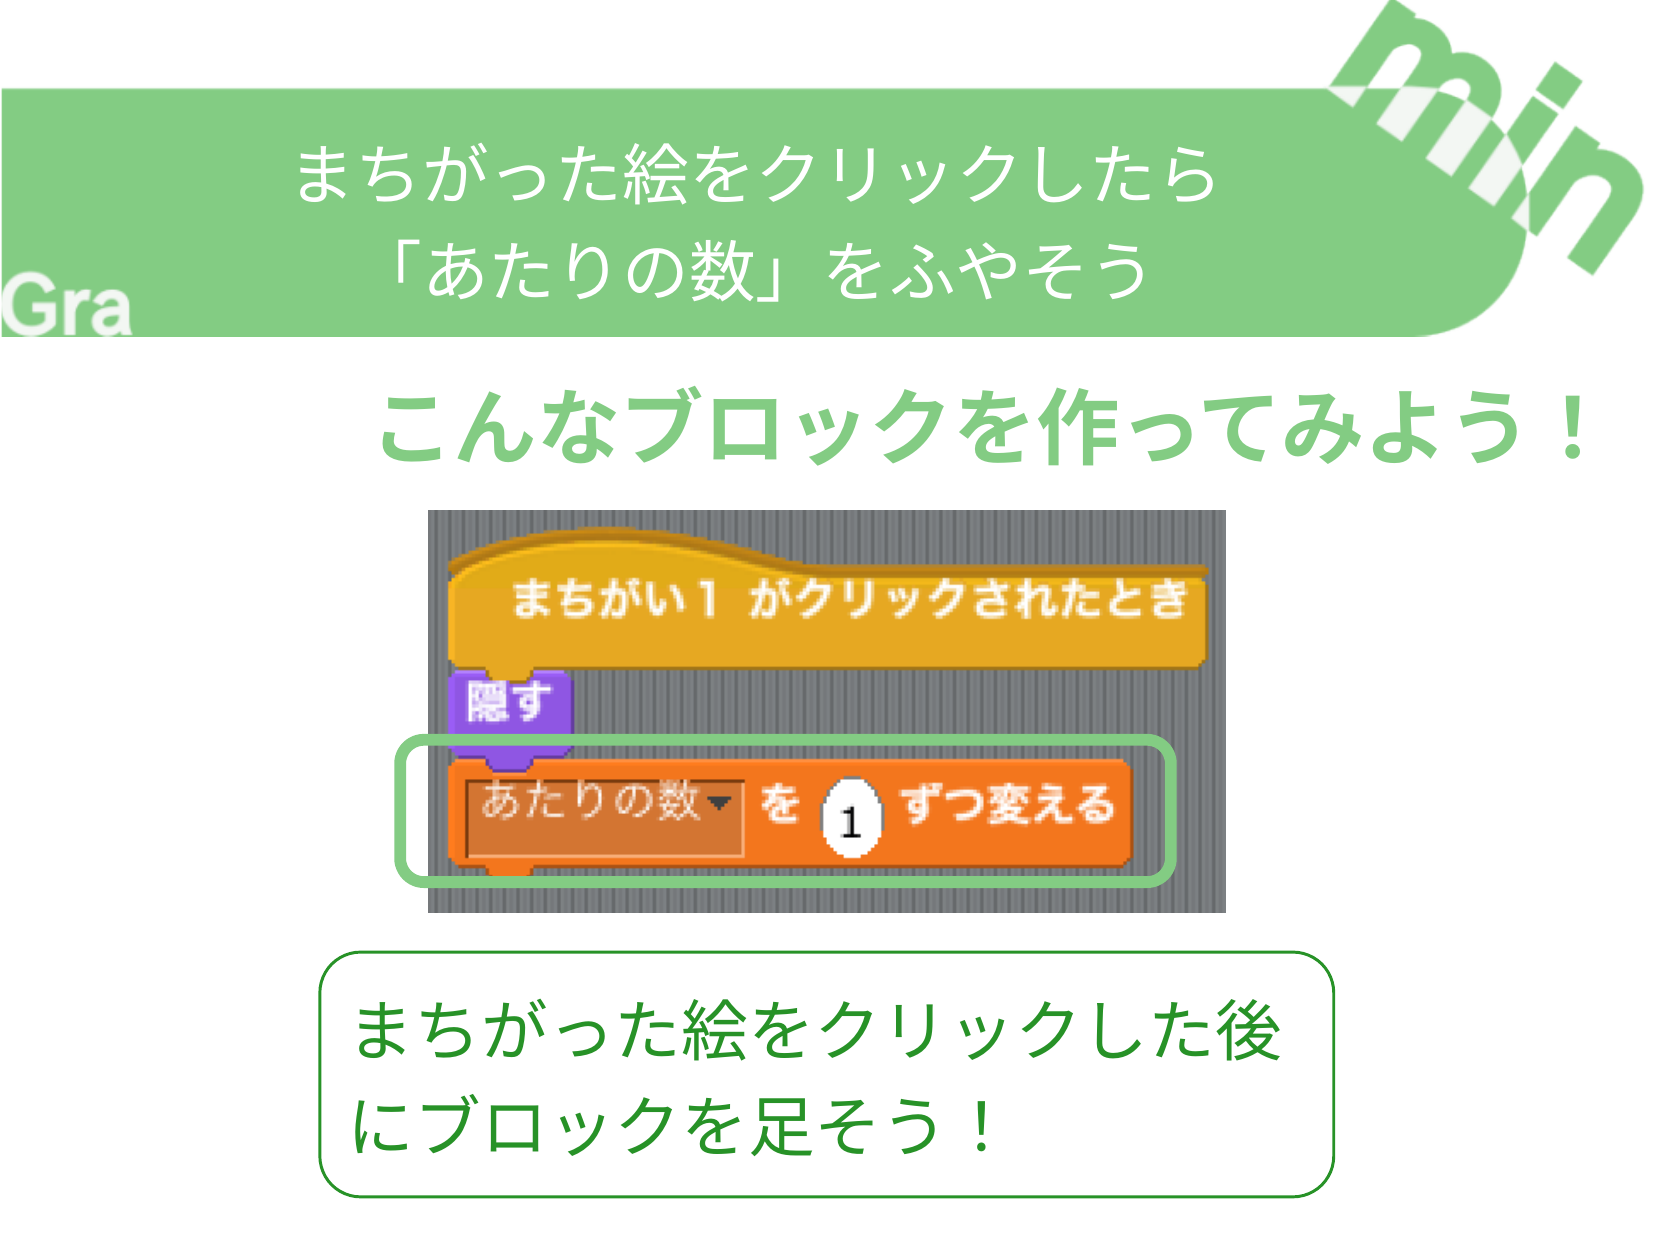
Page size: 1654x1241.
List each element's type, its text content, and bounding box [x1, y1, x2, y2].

picture [428, 746, 1164, 876]
title まちがった絵をクリックしたら 「あたりの数」をふやそう [11, 113, 1501, 324]
text_box まちがった絵をクリックした後にブロックを足そう！ [319, 952, 1334, 1197]
picture [1, 0, 1654, 337]
picture [428, 510, 1226, 913]
text_box こんなブロックを作ってみよう！ [35, 354, 1630, 494]
